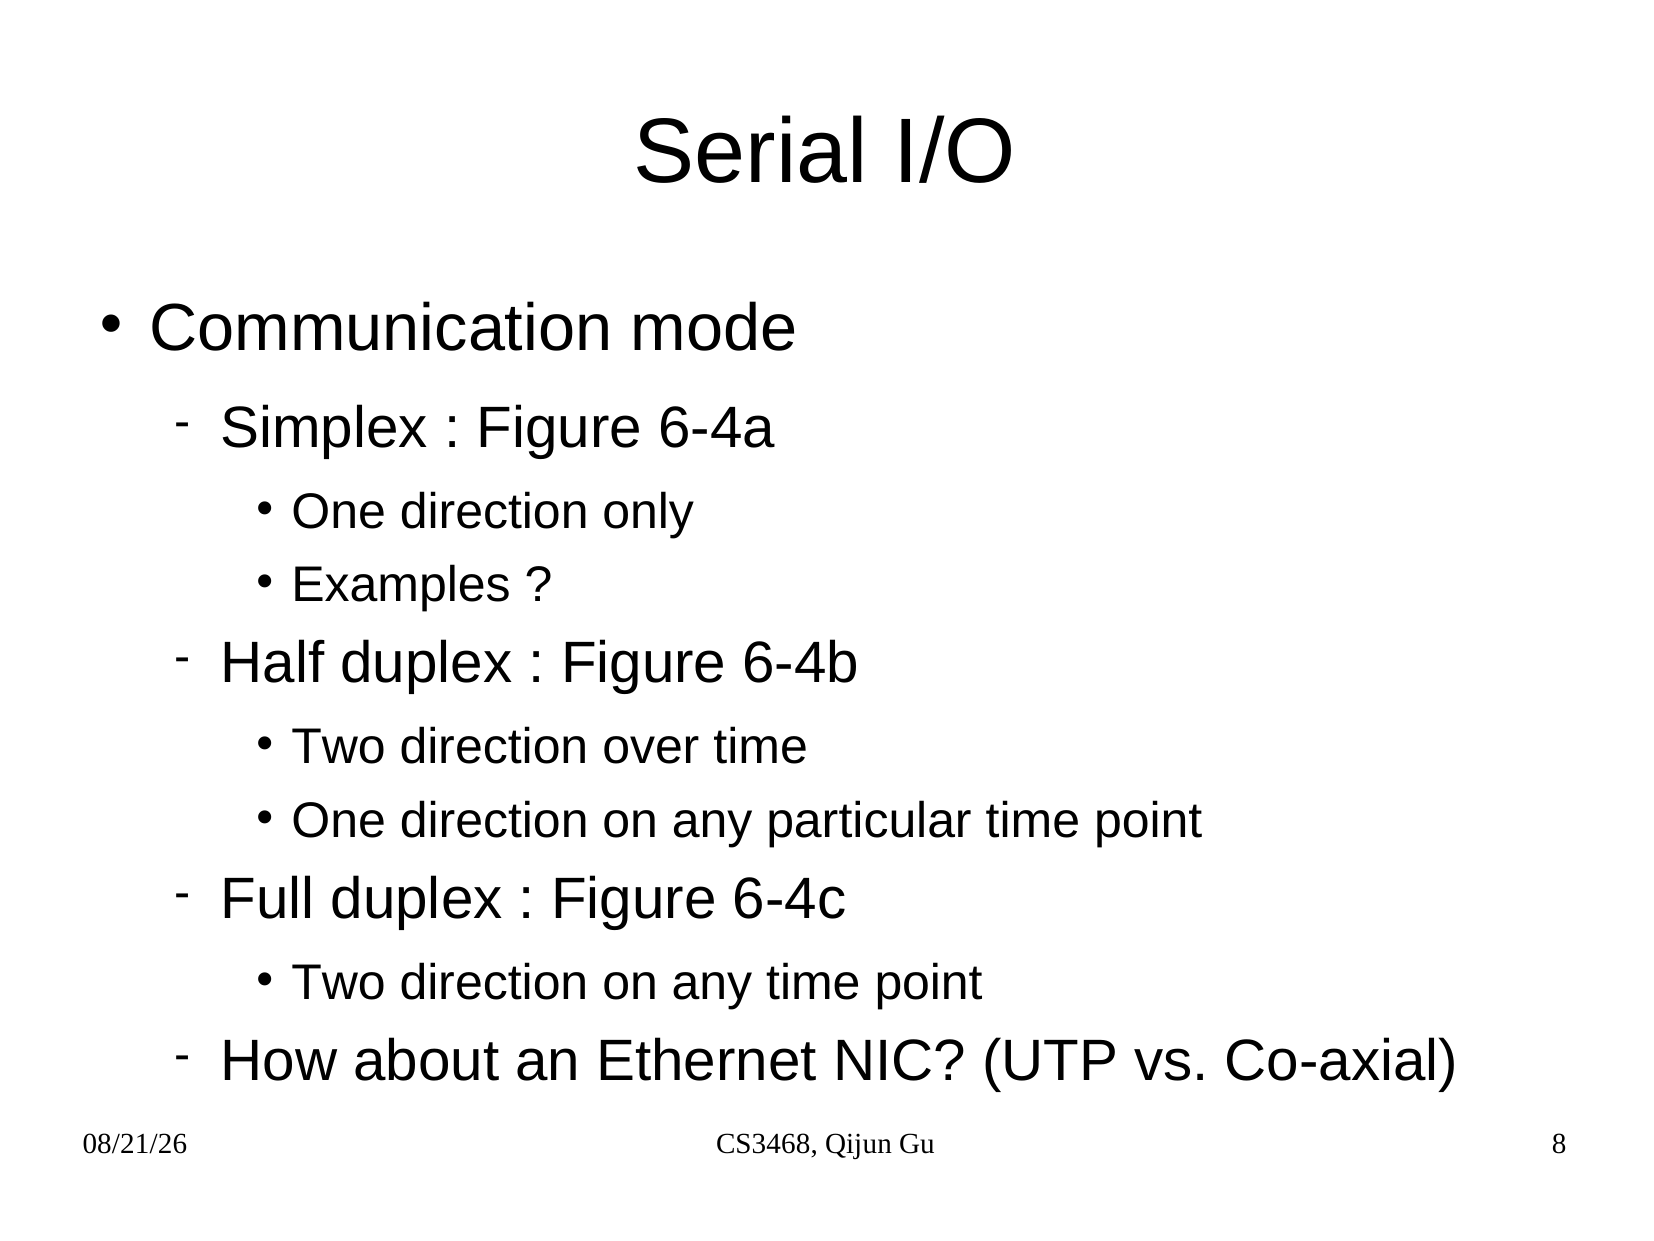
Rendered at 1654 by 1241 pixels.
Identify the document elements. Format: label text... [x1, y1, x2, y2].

title Serial I/O [82, 56, 1568, 246]
list Communication mode Simplex : Figure 6-4a One direction only Examples ? Half duplex : Figure 6-4b Two direction over time One direction on any particular time point Full duplex : Figure 6-4c Two direction on any time point How about an Ethernet NIC? (UTP vs. Co-axial) [82, 290, 1568, 1093]
